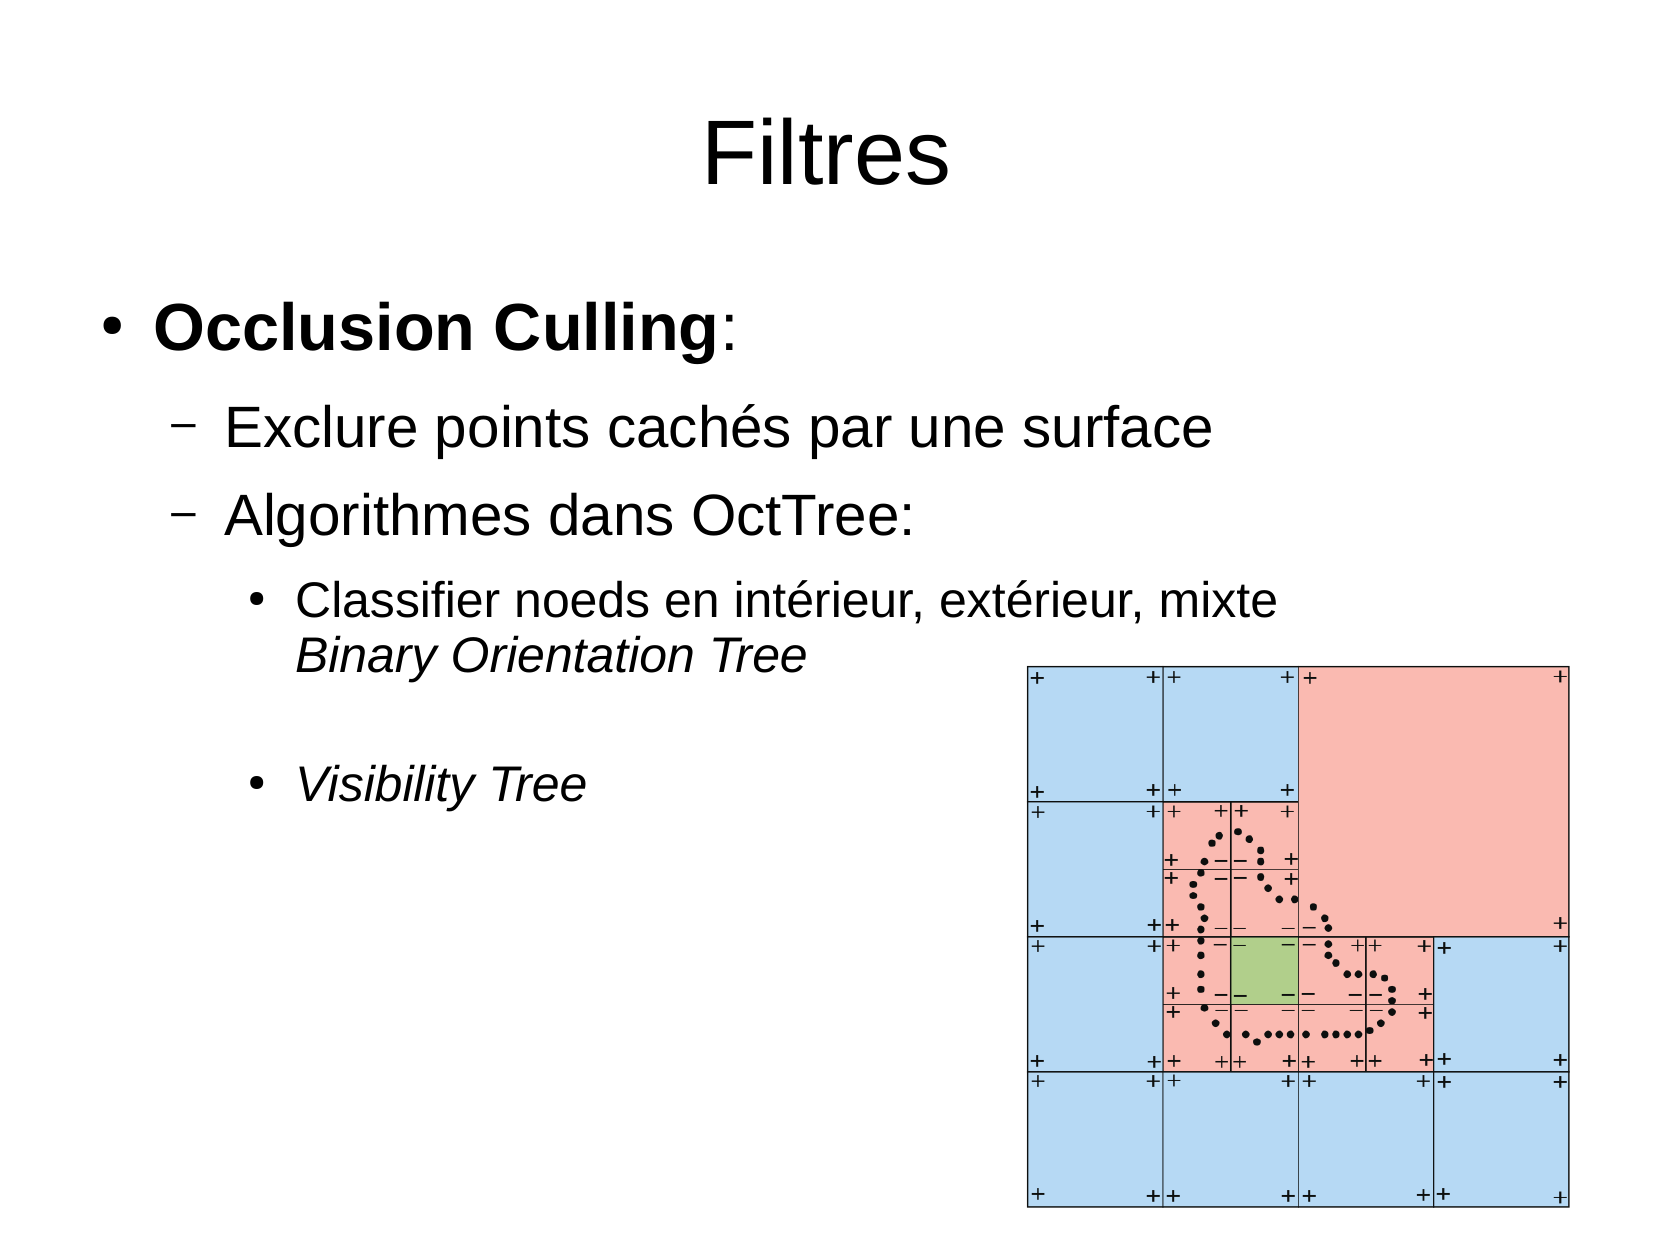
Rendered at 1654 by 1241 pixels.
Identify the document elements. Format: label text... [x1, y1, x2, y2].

picture [1021, 659, 1576, 1216]
list Occlusion Culling: Exclure points cachés par une surface Algorithmes dans OctTree: Classifier noeds en intérieur, extérieur, mixte Binary Orientation Tree Visibility Tree [82, 290, 1571, 1010]
title Filtres [82, 49, 1571, 257]
